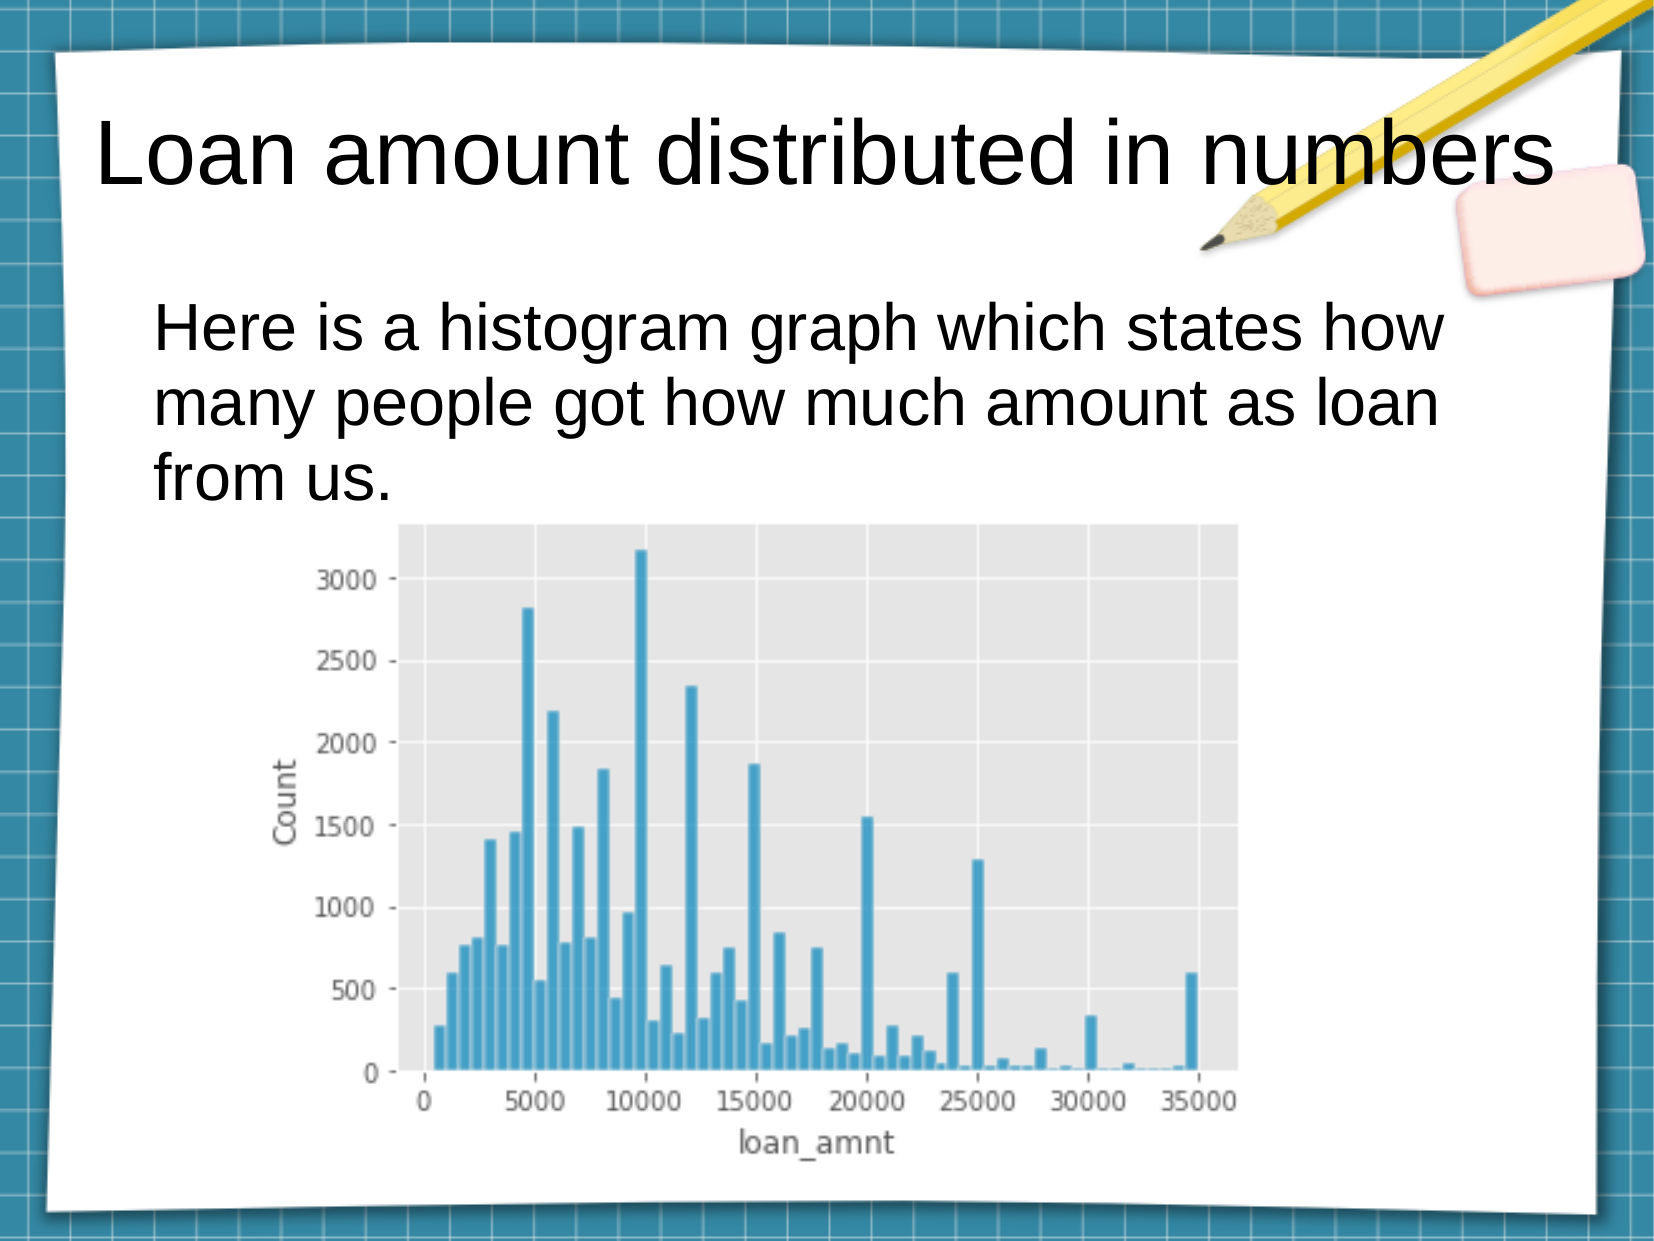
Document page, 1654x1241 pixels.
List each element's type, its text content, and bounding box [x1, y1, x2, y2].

list Here is a histogram graph which states how many people got how much amount as loan from us. [82, 290, 1560, 532]
title Loan amount distributed in numbers [82, 49, 1571, 257]
picture [0, 0, 1654, 1241]
